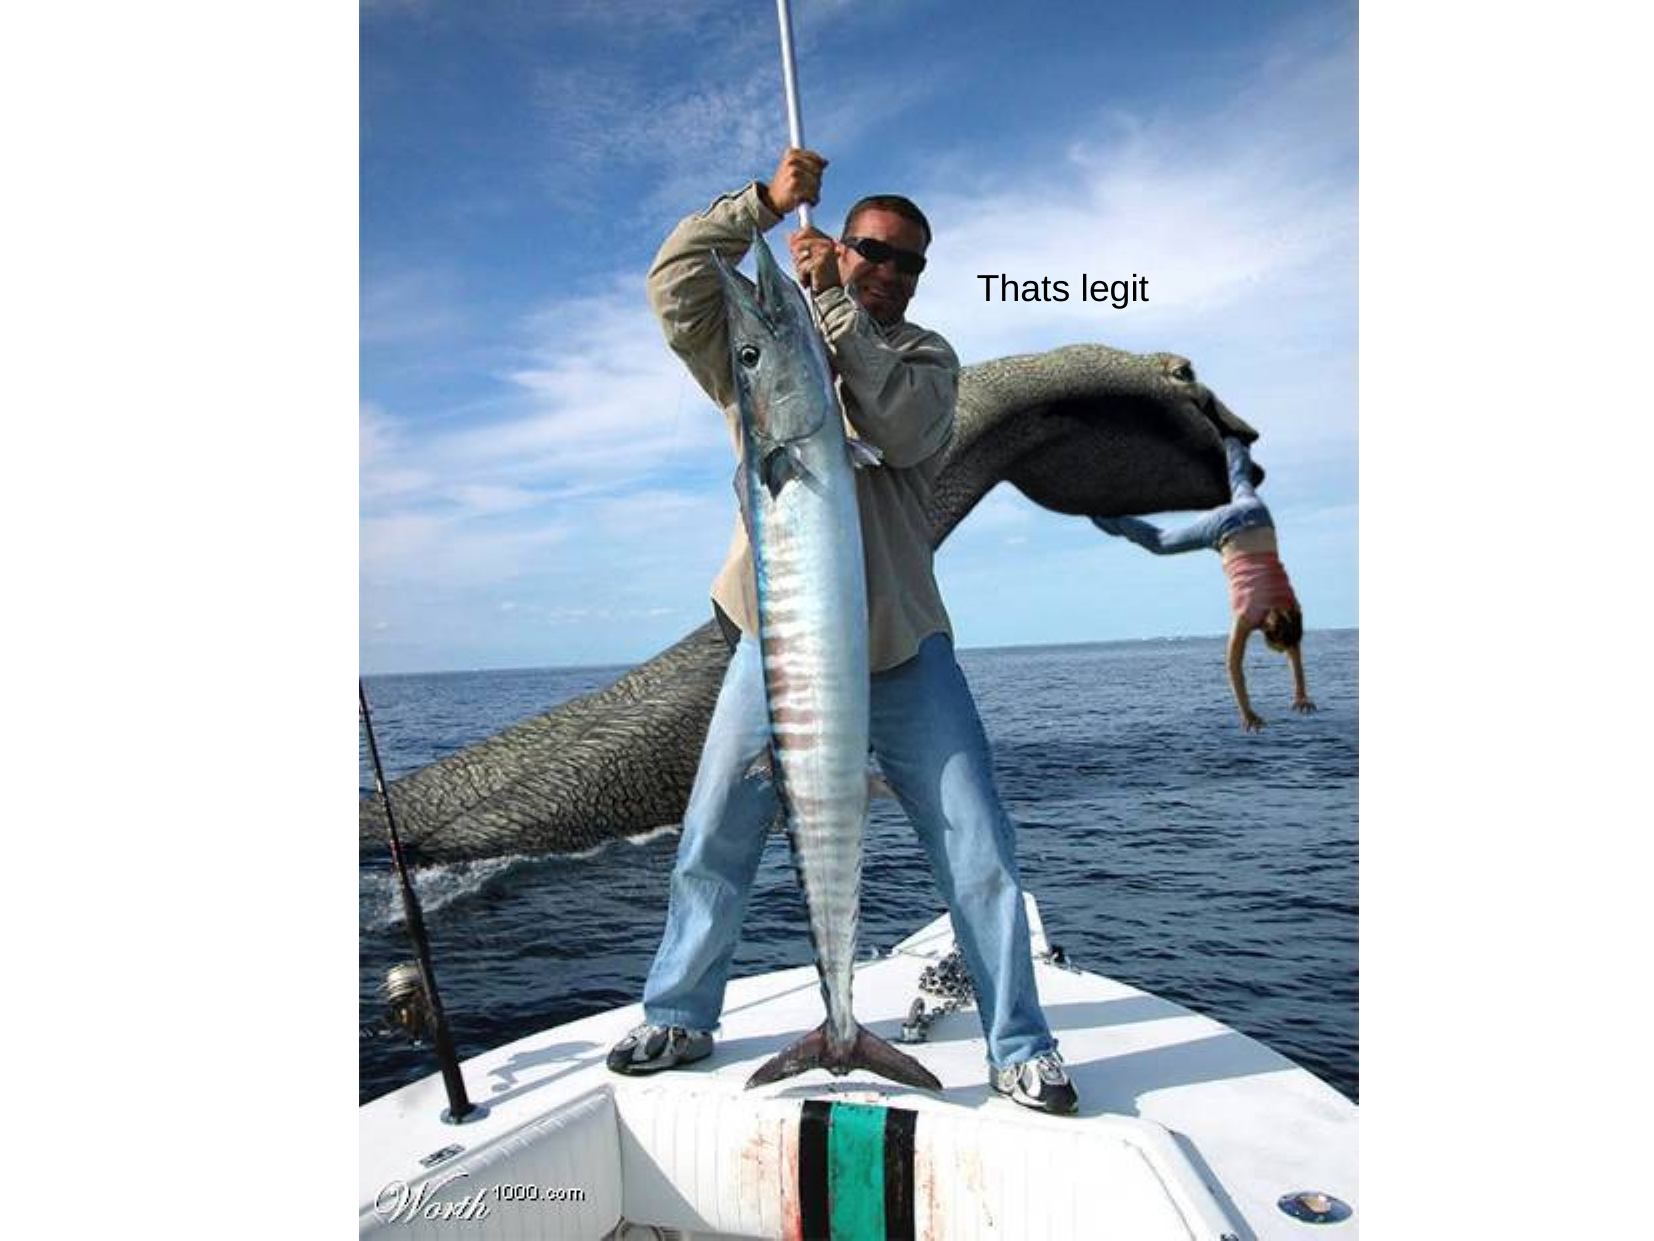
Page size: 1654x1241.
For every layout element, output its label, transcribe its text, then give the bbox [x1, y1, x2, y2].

text_box Thats legit [708, 259, 1418, 544]
picture [359, 0, 1359, 1241]
